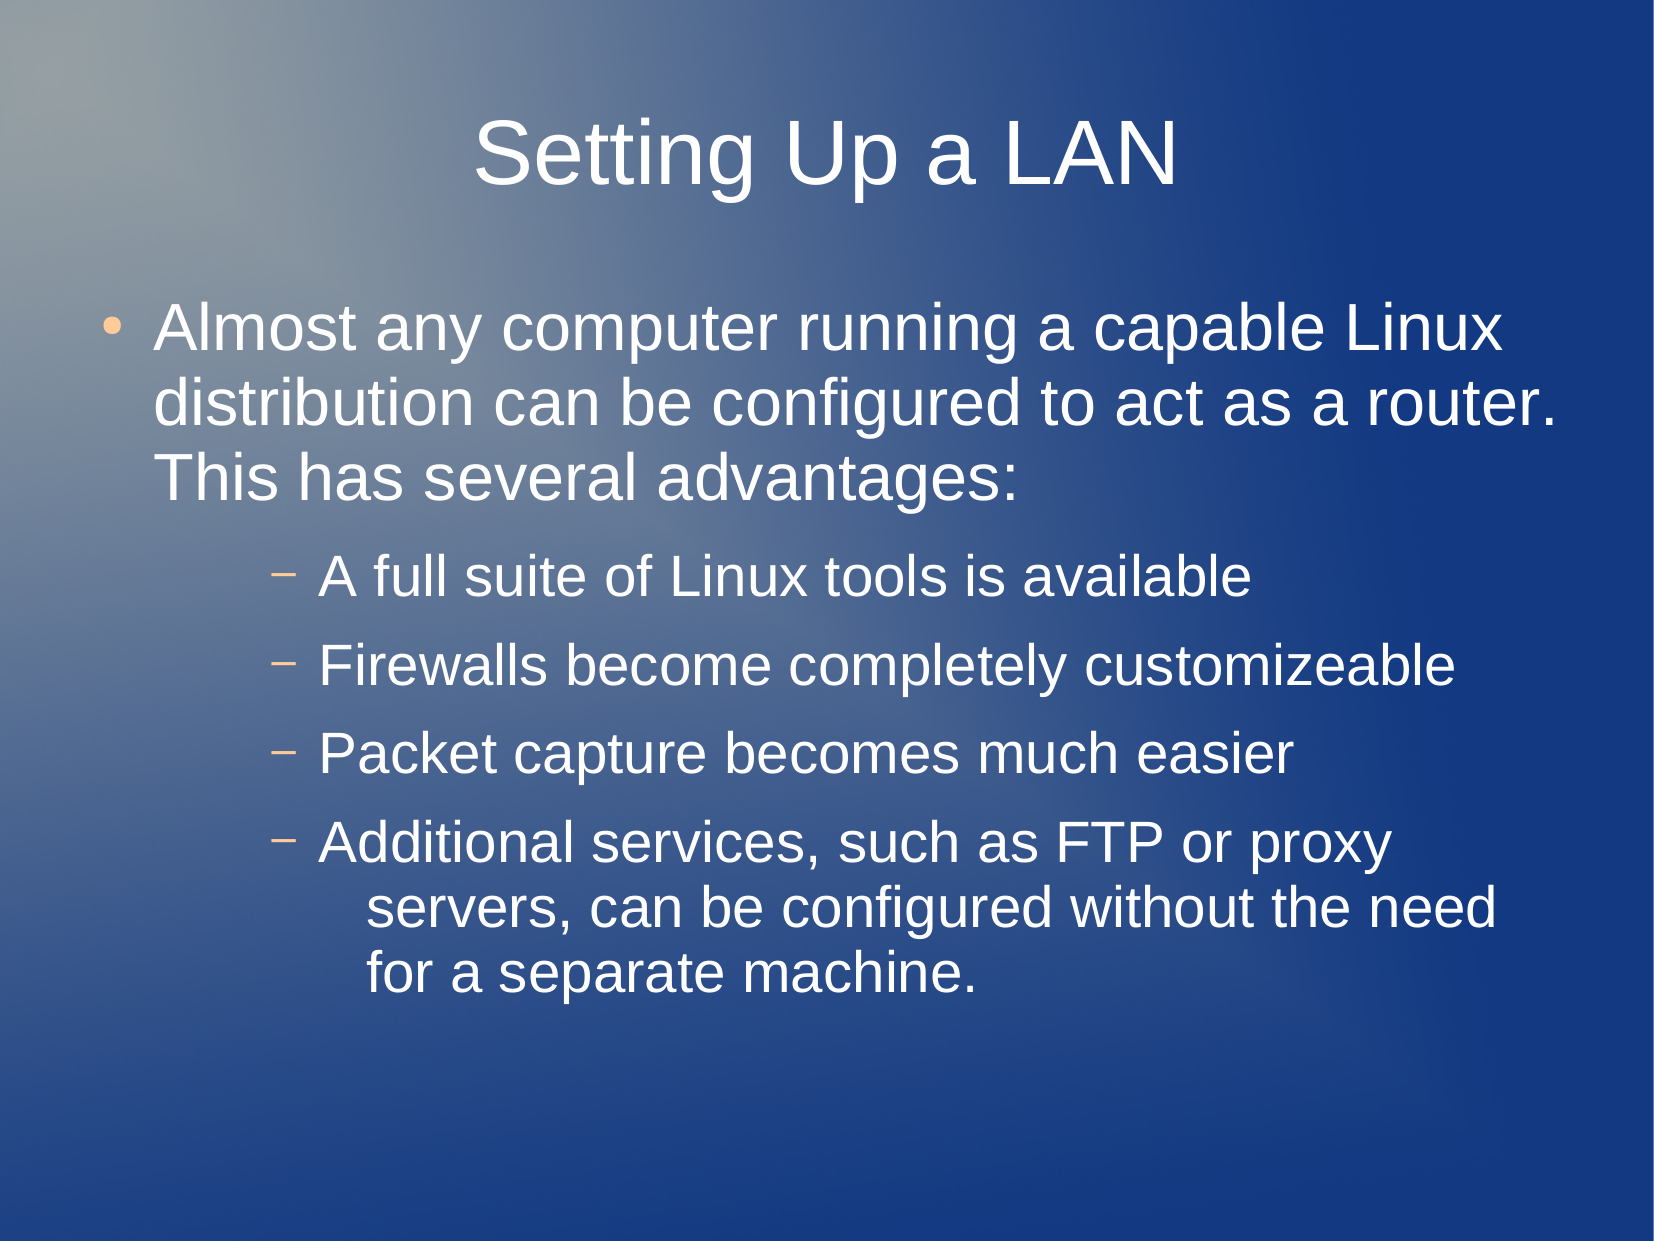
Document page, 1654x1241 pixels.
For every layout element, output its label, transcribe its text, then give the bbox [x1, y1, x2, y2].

list Almost any computer running a capable Linux distribution can be configured to act as a router. This has several advantages: A full suite of Linux tools is available Firewalls become completely customizeable Packet capture becomes much easier Additional services, such as FTP or proxy servers, can be configured without the need for a separate machine. [82, 290, 1571, 1109]
title Setting Up a LAN [82, 49, 1571, 257]
picture [0, 0, 1654, 1241]
